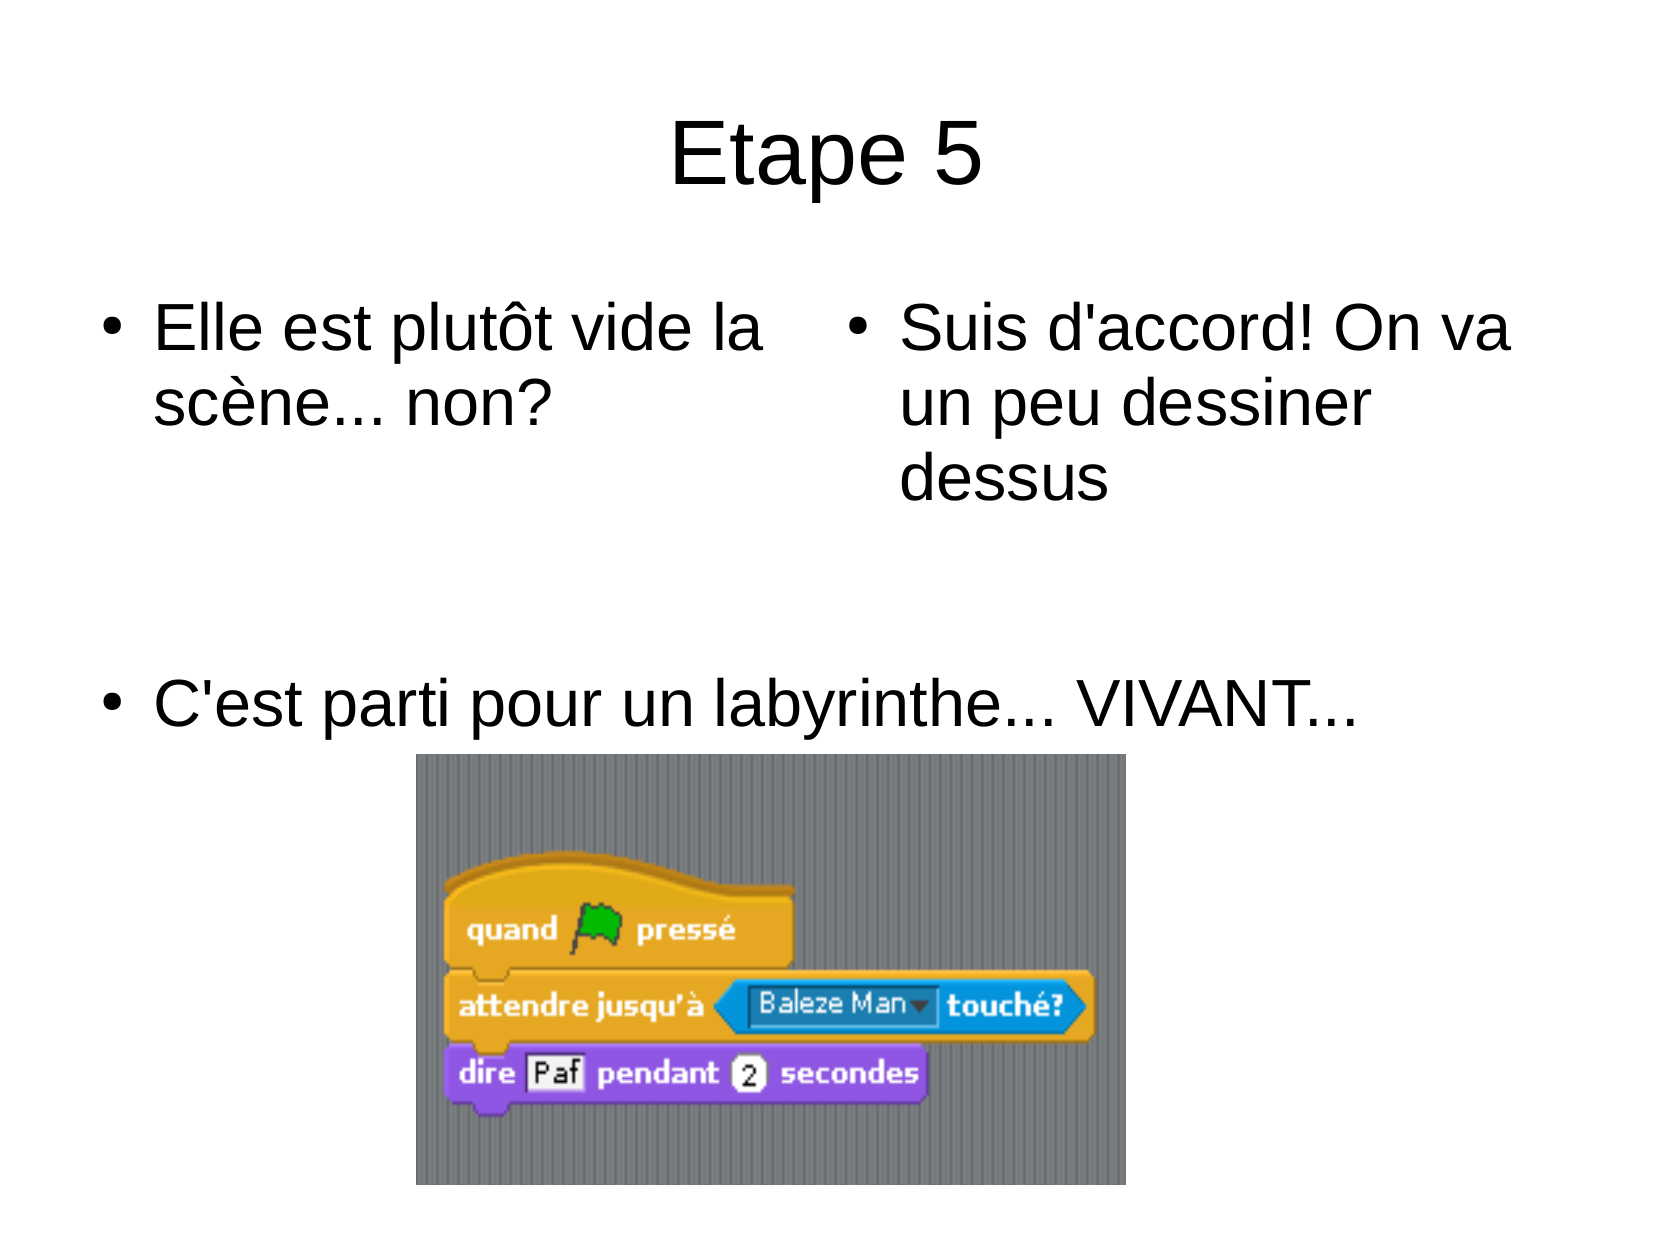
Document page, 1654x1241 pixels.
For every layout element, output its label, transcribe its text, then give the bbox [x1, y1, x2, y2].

title Etape 5 [82, 49, 1571, 257]
list Suis d'accord! On va un peu dessiner dessus [828, 290, 1539, 634]
list C'est parti pour un labyrinthe... VIVANT... [82, 665, 1538, 1009]
picture [416, 754, 1126, 1186]
list Elle est plutôt vide la scène... non? [82, 290, 793, 634]
